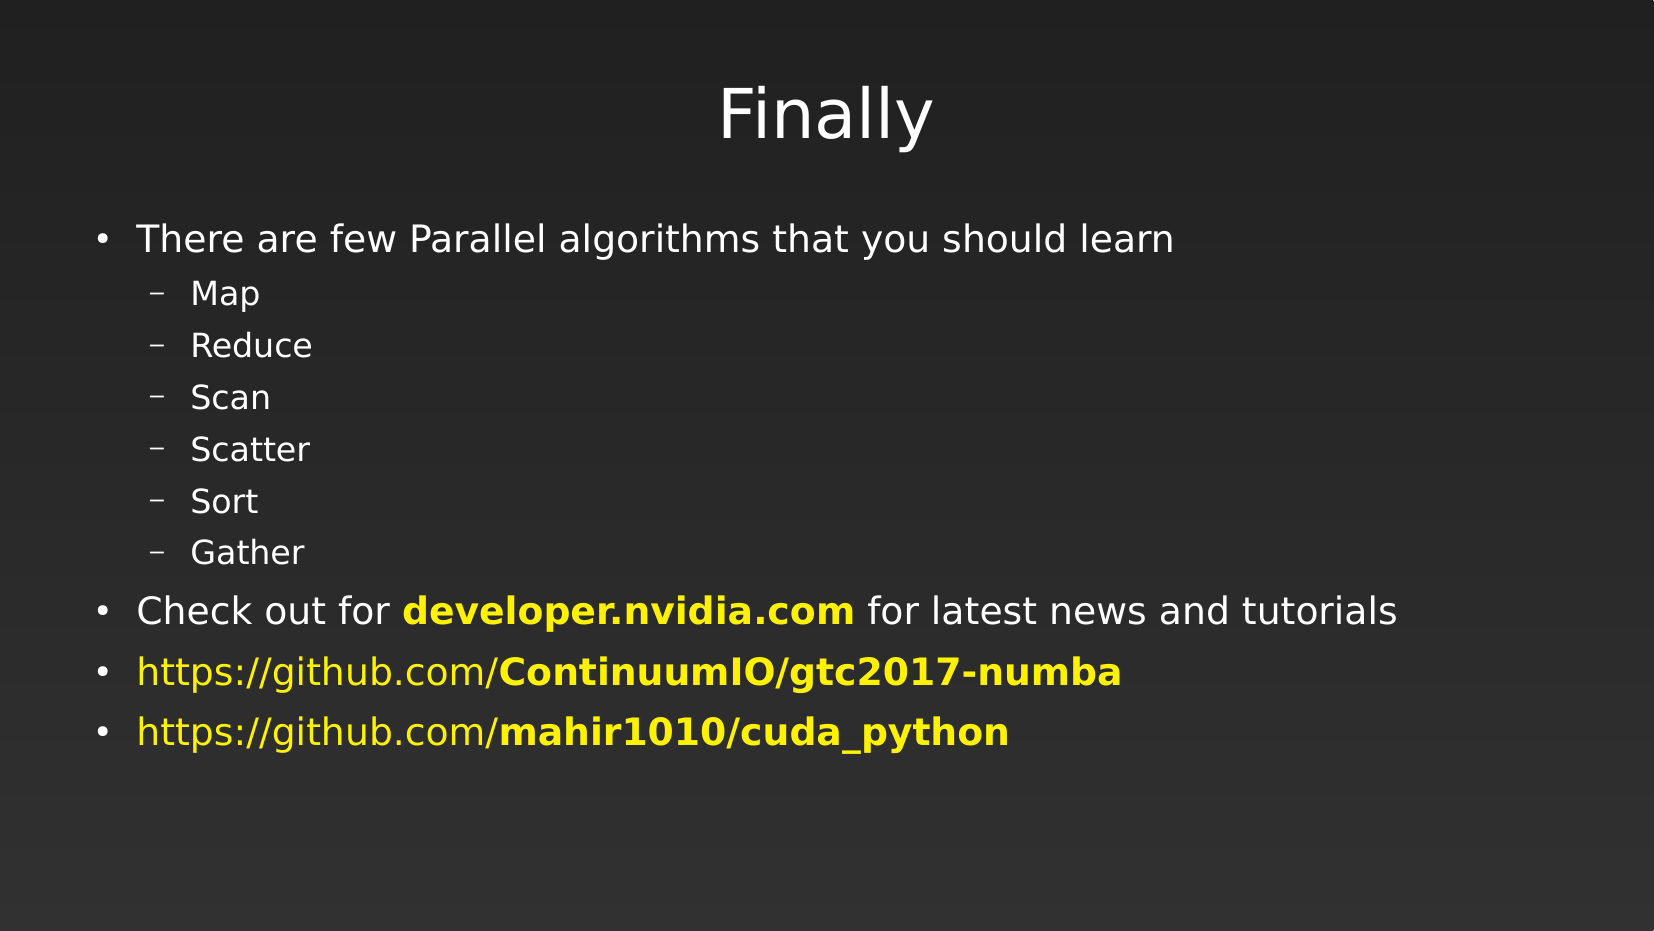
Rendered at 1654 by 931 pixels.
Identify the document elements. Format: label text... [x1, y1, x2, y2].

list There are few Parallel algorithms that you should learn Map Reduce Scan Scatter Sort Gather Check out for developer.nvidia.com for latest news and tutorials https://github.com/ContinuumIO/gtc2017-numba https://github.com/mahir1010/cuda_python [82, 217, 1571, 758]
title Finally [82, 37, 1571, 193]
